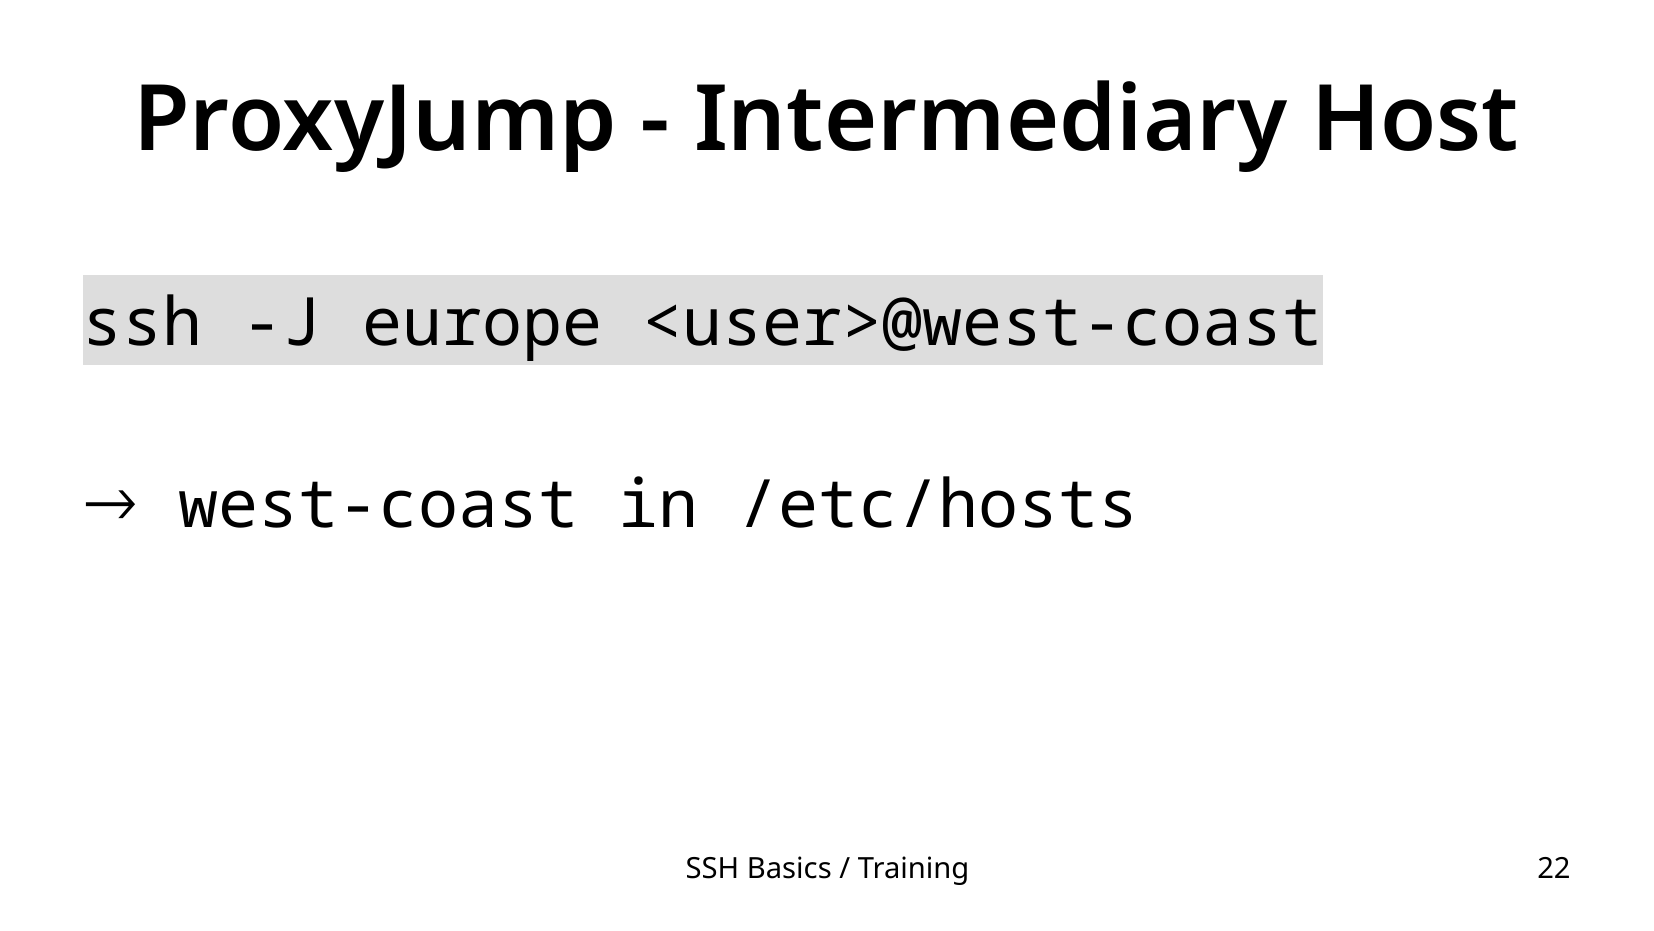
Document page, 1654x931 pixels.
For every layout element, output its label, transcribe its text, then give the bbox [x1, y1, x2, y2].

subtitle ssh -J europe <user>@west-coast 🡒 west-coast in /etc/hosts [82, 274, 1571, 657]
title ProxyJump - Intermediary Host [82, 37, 1571, 193]
